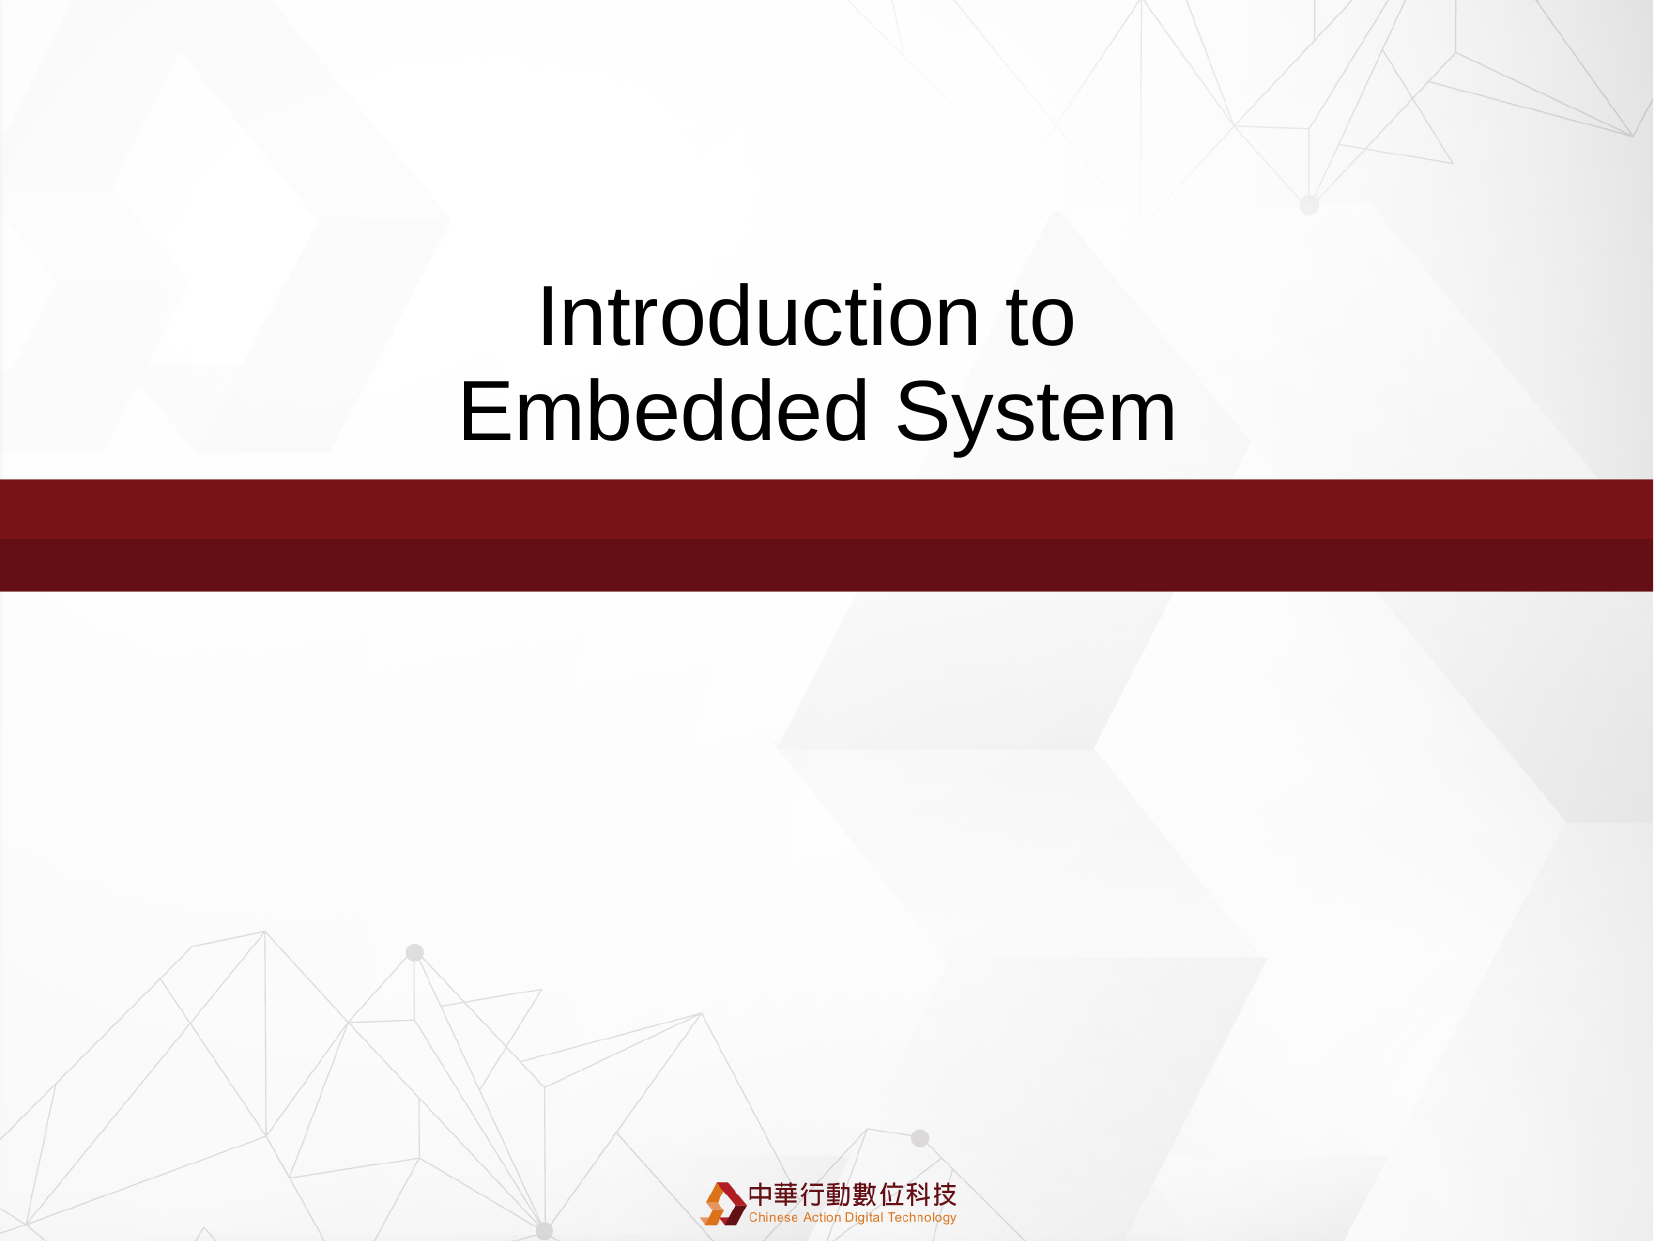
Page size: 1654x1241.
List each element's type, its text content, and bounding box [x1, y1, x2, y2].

text_box Introduction to Embedded System [74, 257, 1563, 466]
picture [0, 0, 1654, 1241]
